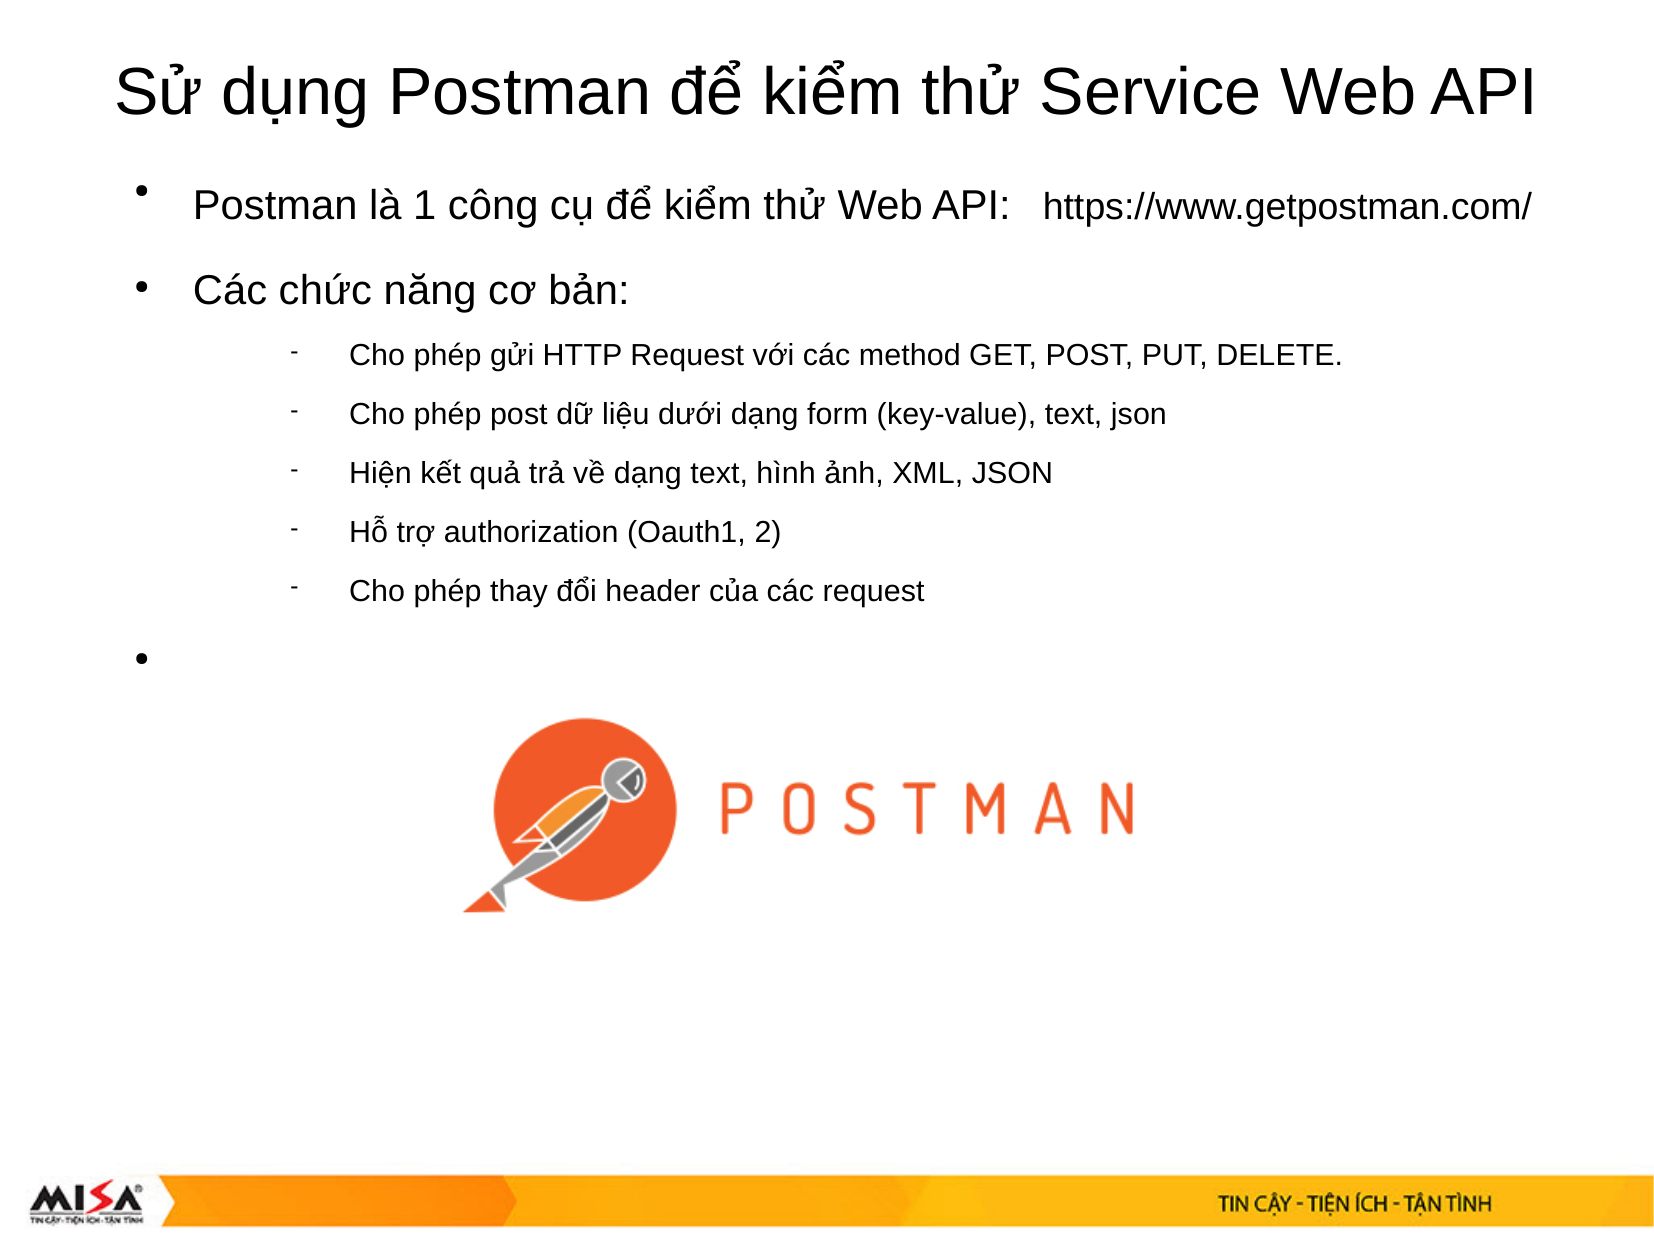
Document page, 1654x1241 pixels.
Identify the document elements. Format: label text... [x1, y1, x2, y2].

list Postman là 1 công cụ để kiểm thử Web API: https://www.getpostman.com/ Các chức năng cơ bản: Cho phép gửi HTTP Request với các method GET, POST, PUT, DELETE. Cho phép post dữ liệu dưới dạng form (key-value), text, json Hiện kết quả trả về dạng text, hình ảnh, XML, JSON Hỗ trợ authorization (Oauth1, 2) Cho phép thay đổi header của các request [95, 156, 1547, 1010]
picture [444, 690, 1150, 947]
title Sử dụng Postman để kiểm thử Service Web API [0, 56, 1654, 130]
